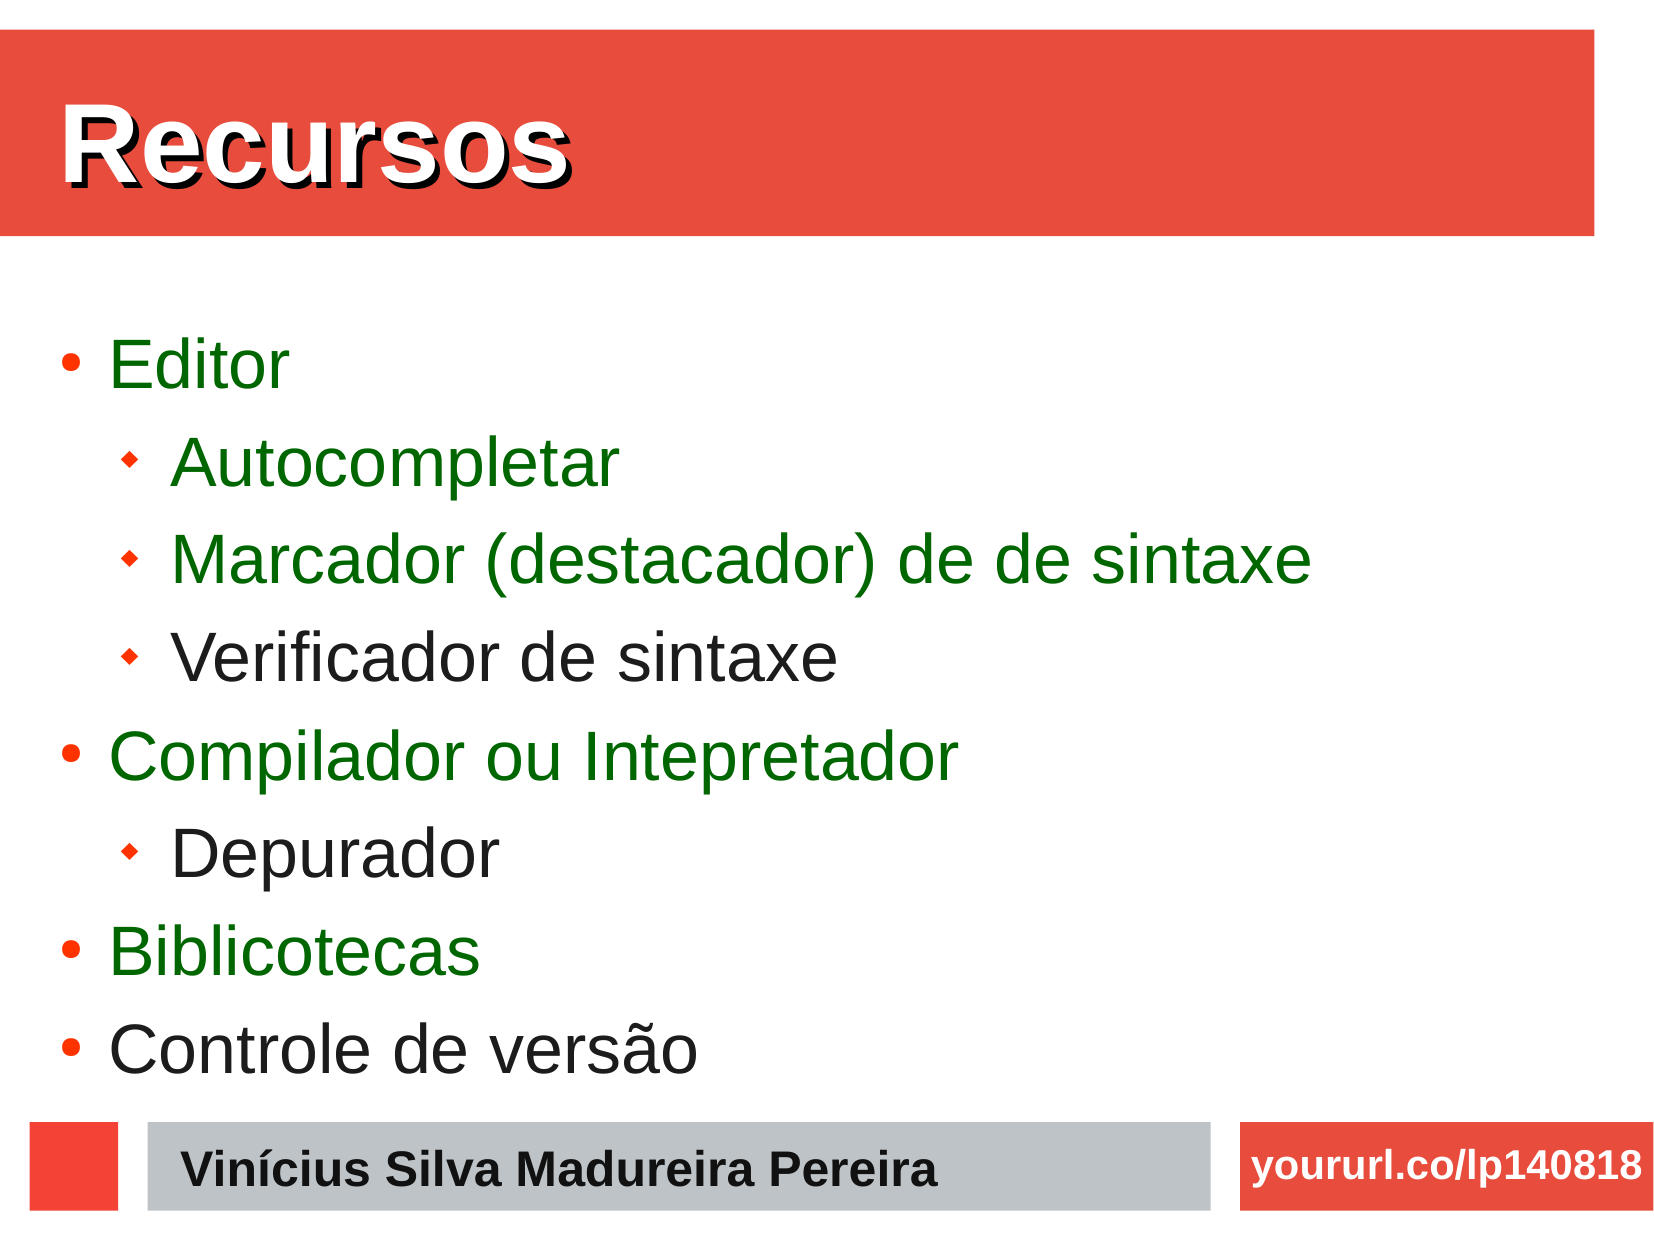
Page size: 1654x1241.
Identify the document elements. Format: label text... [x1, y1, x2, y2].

text_box yoururl.co/lp140818 [1228, 1133, 1654, 1205]
list Editor Autocompletar Marcador (destacador) de de sintaxe Verificador de sintaxe Compilador ou Intepretador Depurador Biblicotecas Controle de versão [59, 324, 1565, 1093]
text_box Vinícius Silva Madureira Pereira [165, 1133, 1170, 1205]
title Recursos [59, 59, 1595, 207]
